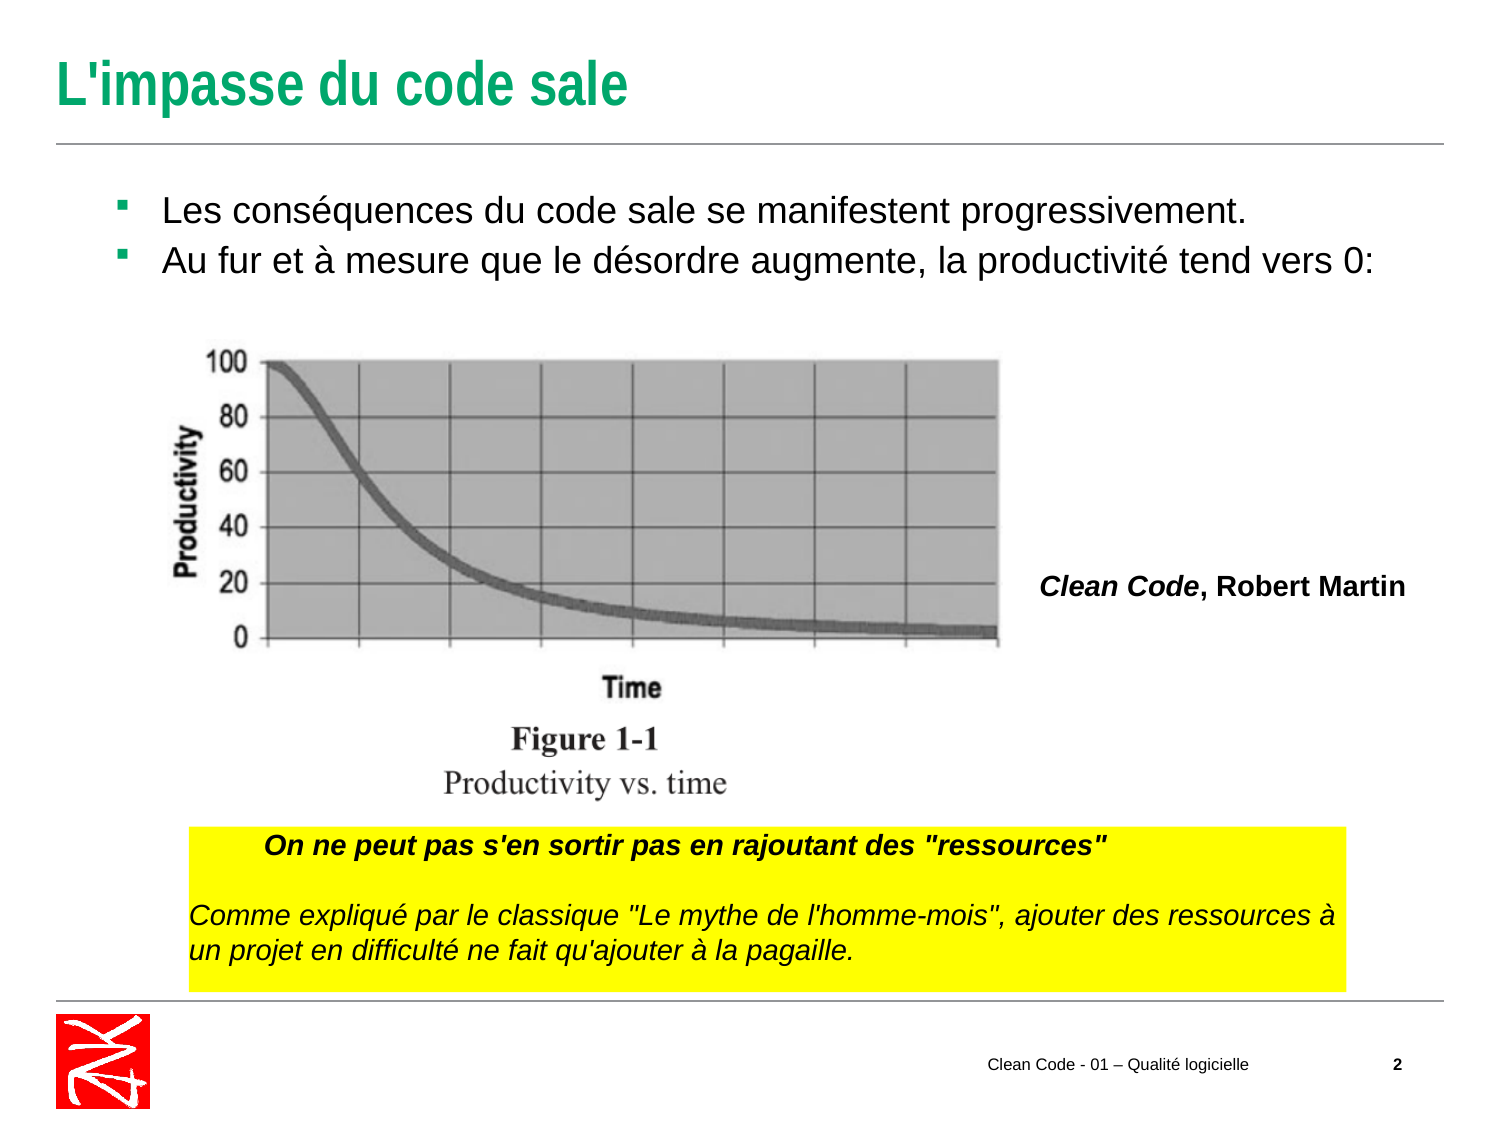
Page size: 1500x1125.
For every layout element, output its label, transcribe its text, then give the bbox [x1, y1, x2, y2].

list Les conséquences du code sale se manifestent progressivement. Au fur et à mesure que le désordre augmente, la productivité tend vers 0: [56, 186, 1444, 362]
text_box On ne peut pas s'en sortir pas en rajoutant des "ressources" Comme expliqué par le classique "Le mythe de l'homme-mois", ajouter des ressources à un projet en difficulté ne fait qu'ajouter à la pagaille. [188, 826, 1347, 993]
picture [133, 307, 1052, 806]
footer Clean Code - 01 – Qualité logicielle [919, 1049, 1250, 1079]
title L'impasse du code sale [56, 18, 1444, 142]
text_box Clean Code, Robert Martin [1039, 566, 1422, 616]
picture [55, 1014, 151, 1109]
slide_number <number> [1372, 1049, 1403, 1079]
